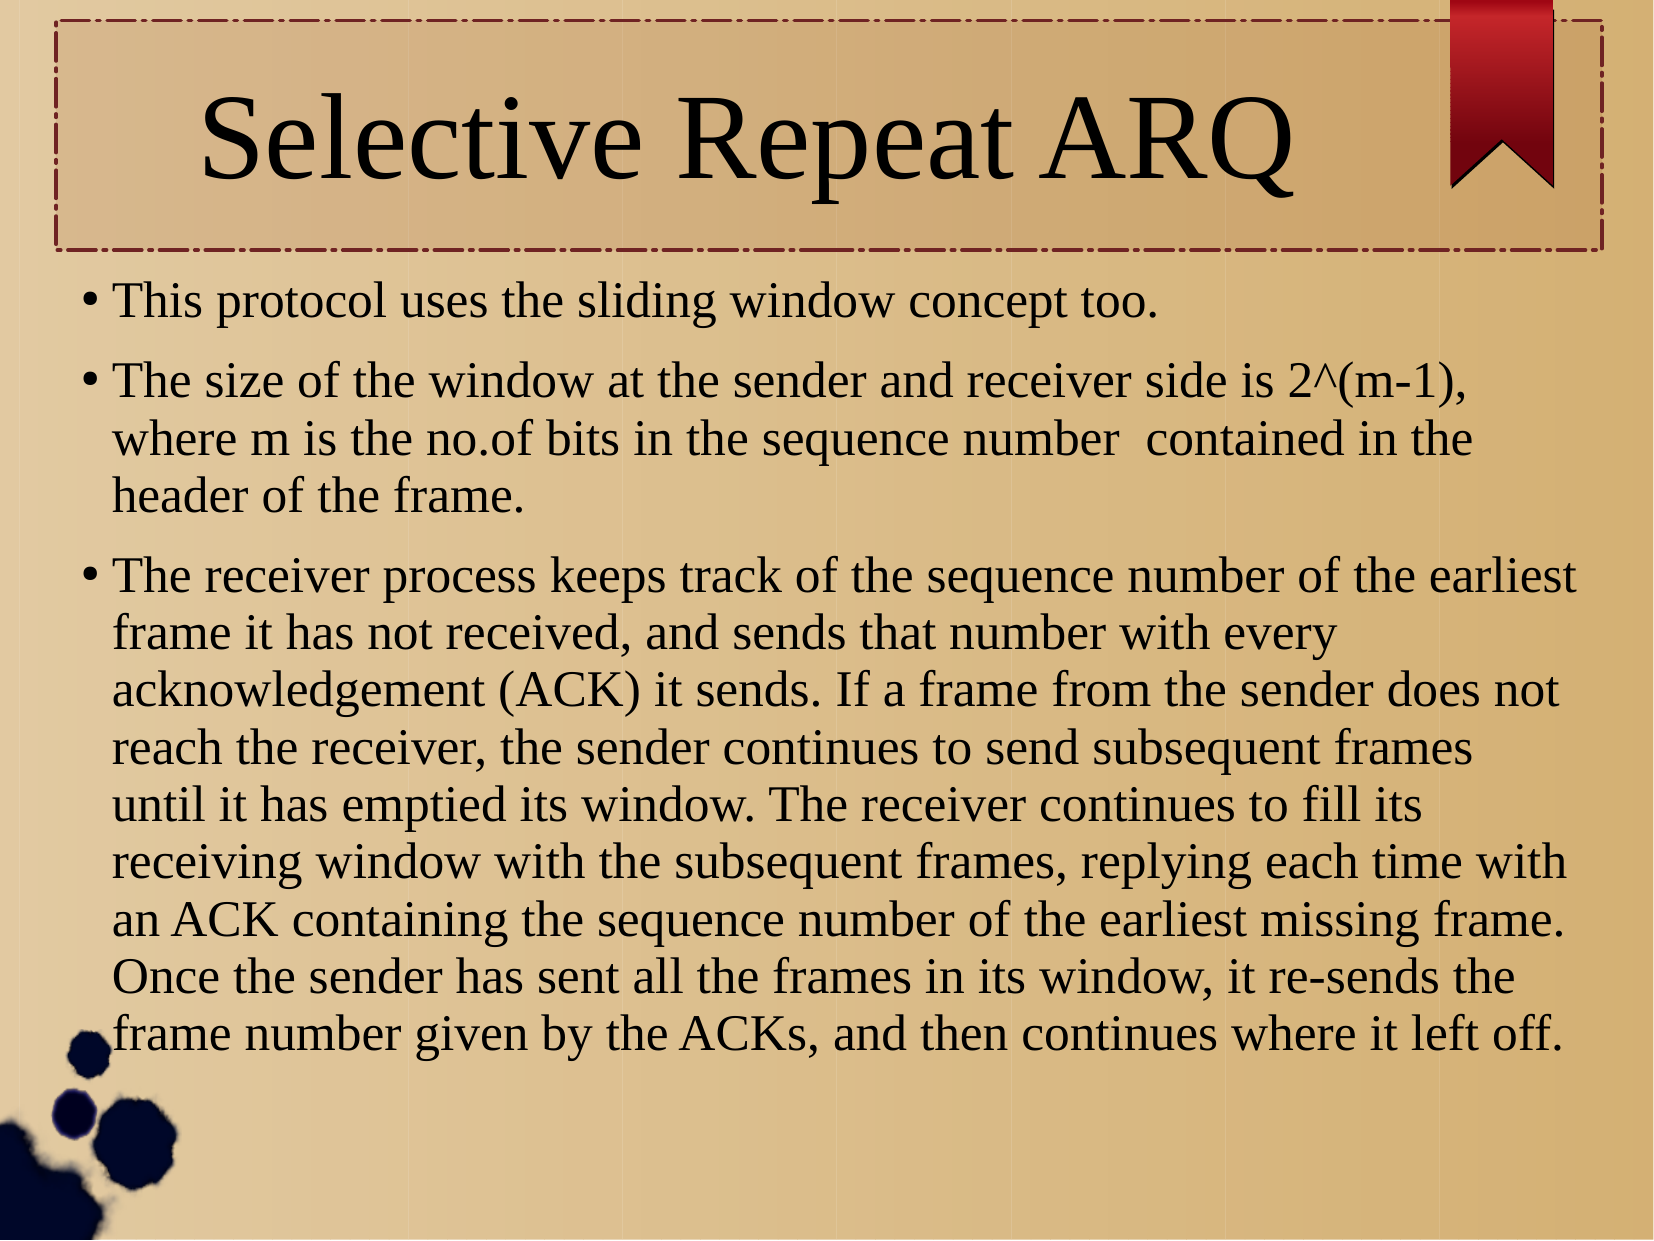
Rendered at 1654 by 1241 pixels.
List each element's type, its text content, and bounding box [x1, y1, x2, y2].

title Selective Repeat ARQ [82, 47, 1412, 229]
list This protocol uses the sliding window concept too. The size of the window at the sender and receiver side is 2^(m-1), where m is the no.of bits in the sequence number contained in the header of the frame. The receiver process keeps track of the sequence number of the earliest frame it has not received, and sends that number with every acknowledgement (ACK) it sends. If a frame from the sender does not reach the receiver, the sender continues to send subsequent frames until it has emptied its window. The receiver continues to fill its receiving window with the subsequent frames, replying each time with an ACK containing the sequence number of the earliest missing frame. Once the sender has sent all the frames in its window, it re-sends the frame number given by the ACKs, and then continues where it left off. [70, 271, 1583, 1123]
